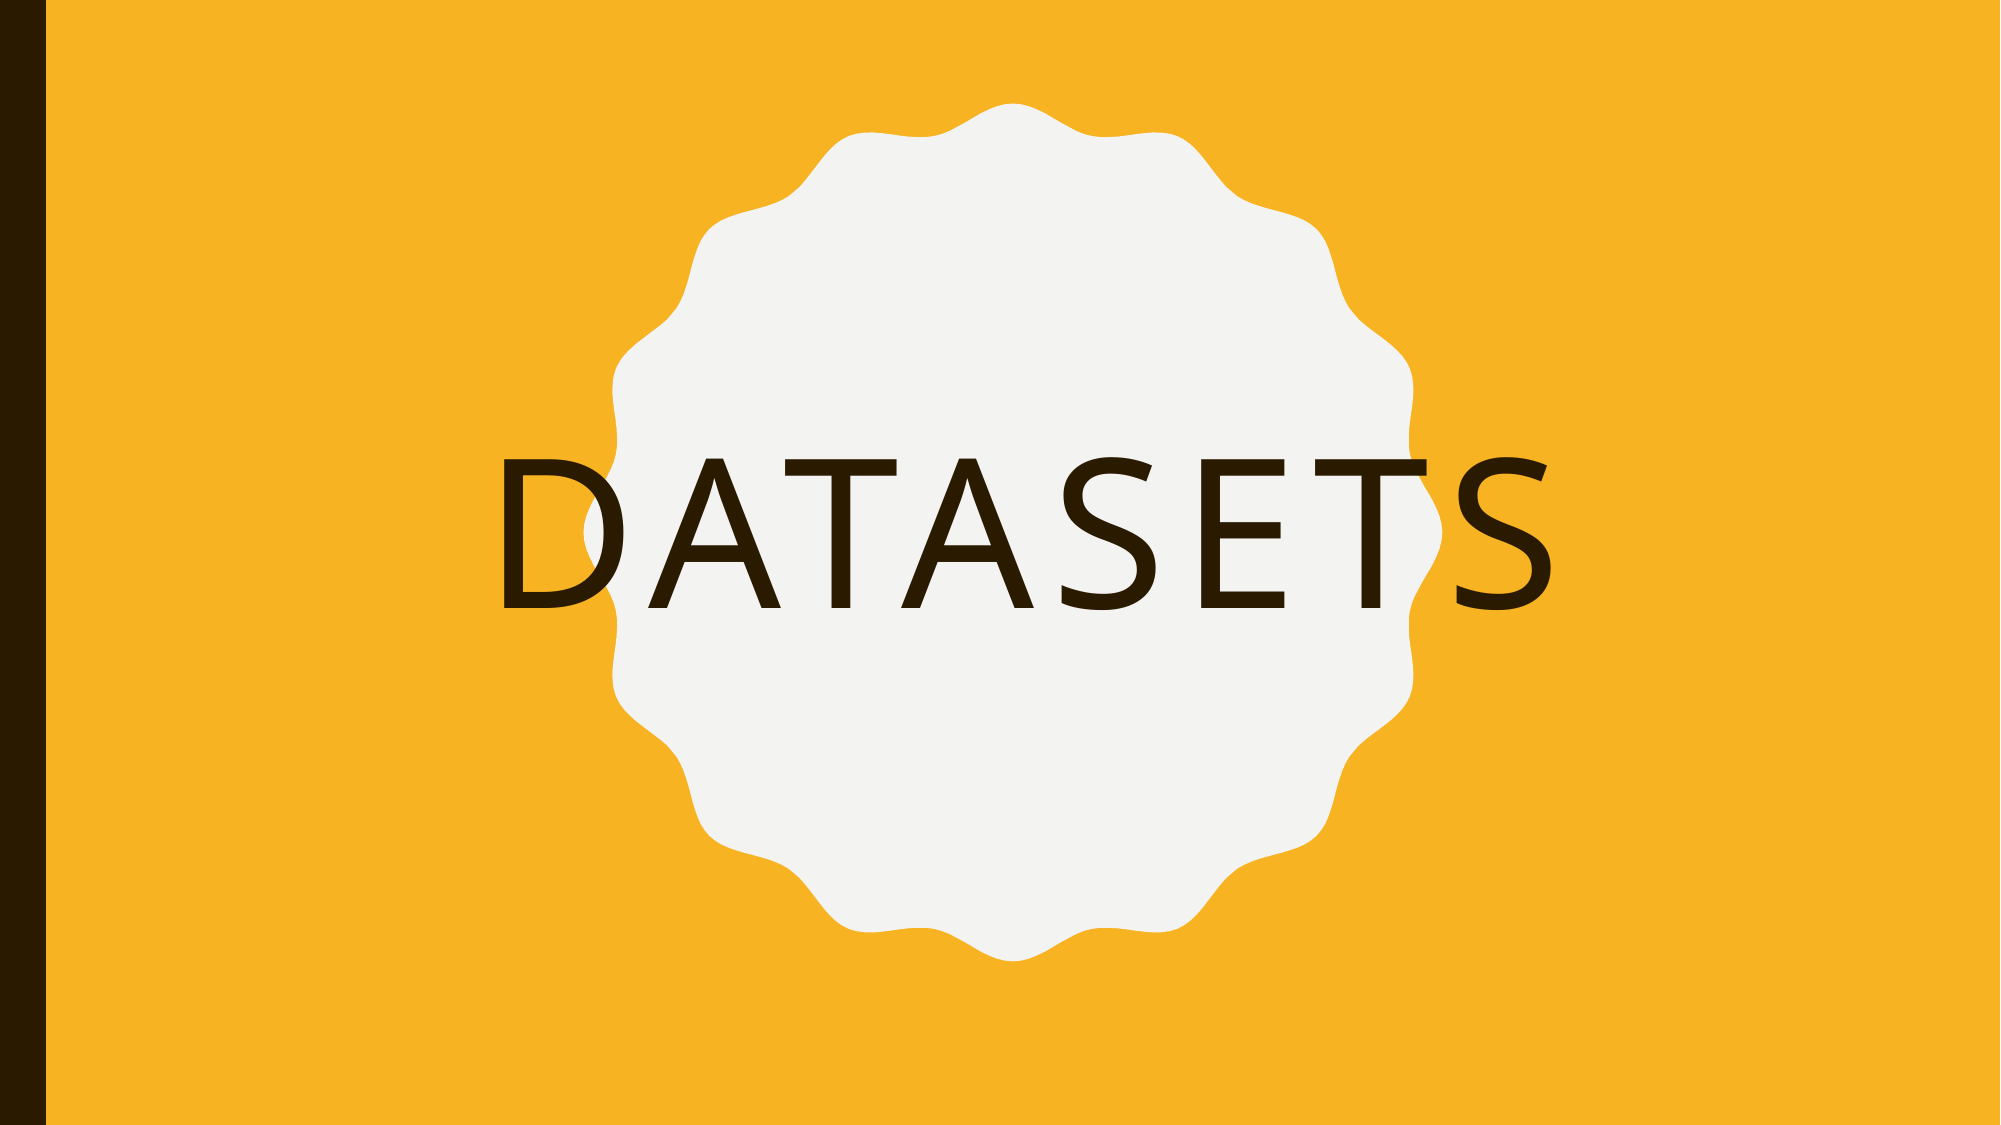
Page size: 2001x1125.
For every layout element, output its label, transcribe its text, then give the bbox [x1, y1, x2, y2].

title Datasets [176, 180, 1870, 902]
